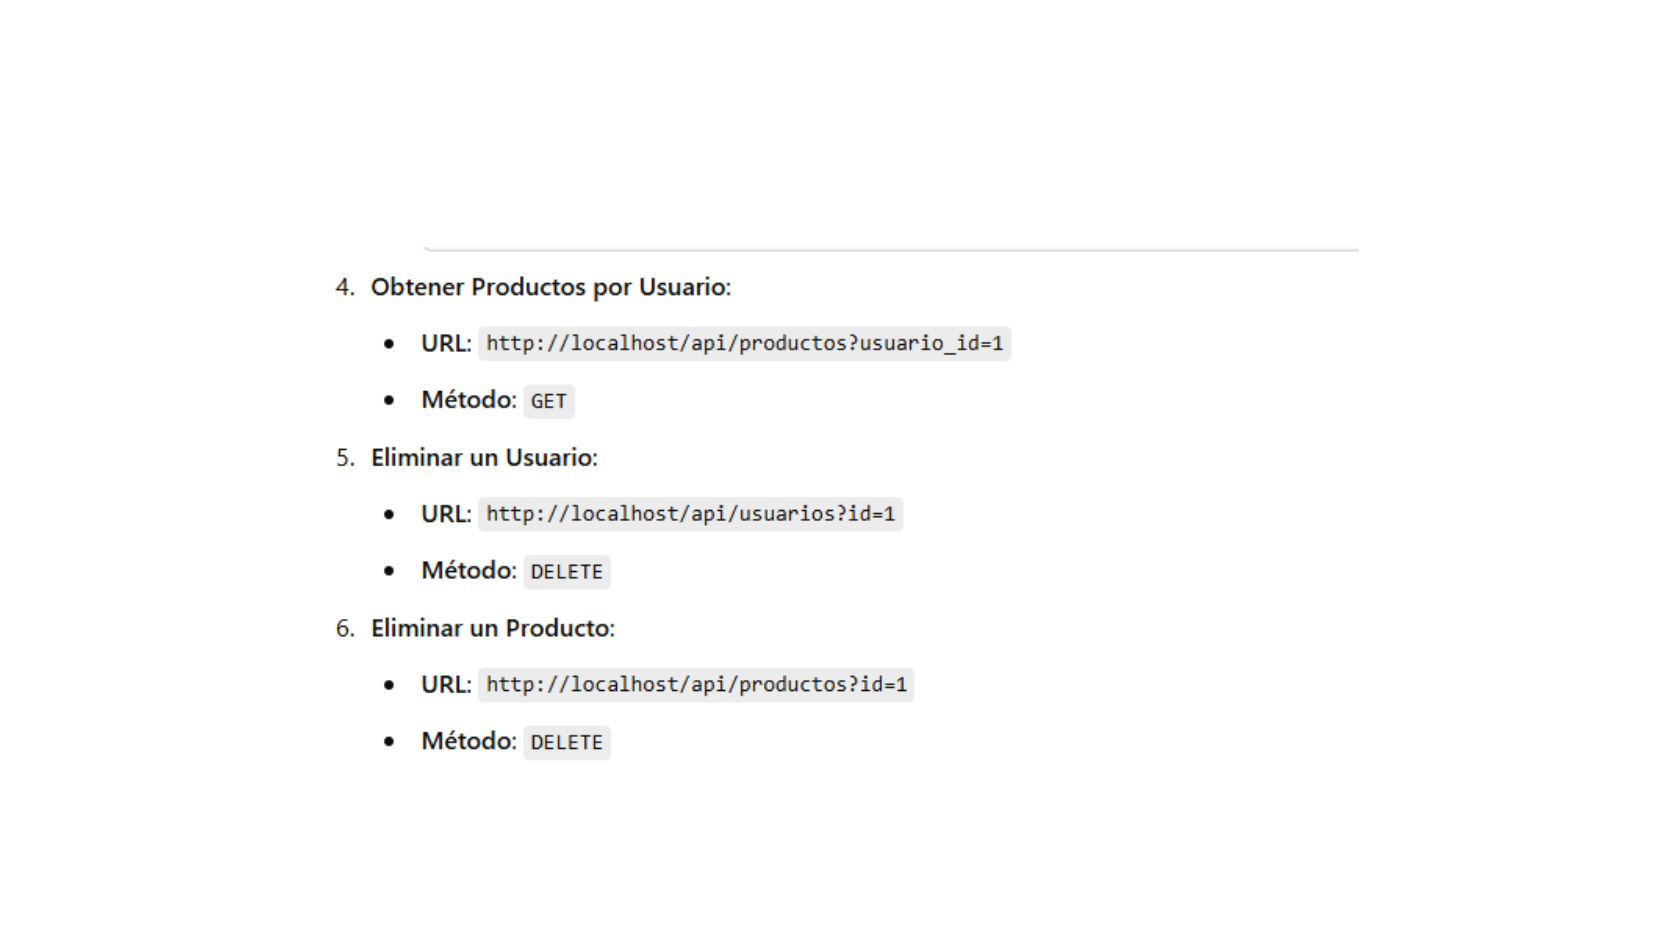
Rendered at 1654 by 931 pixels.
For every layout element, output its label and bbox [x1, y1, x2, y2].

picture [275, 247, 1359, 798]
